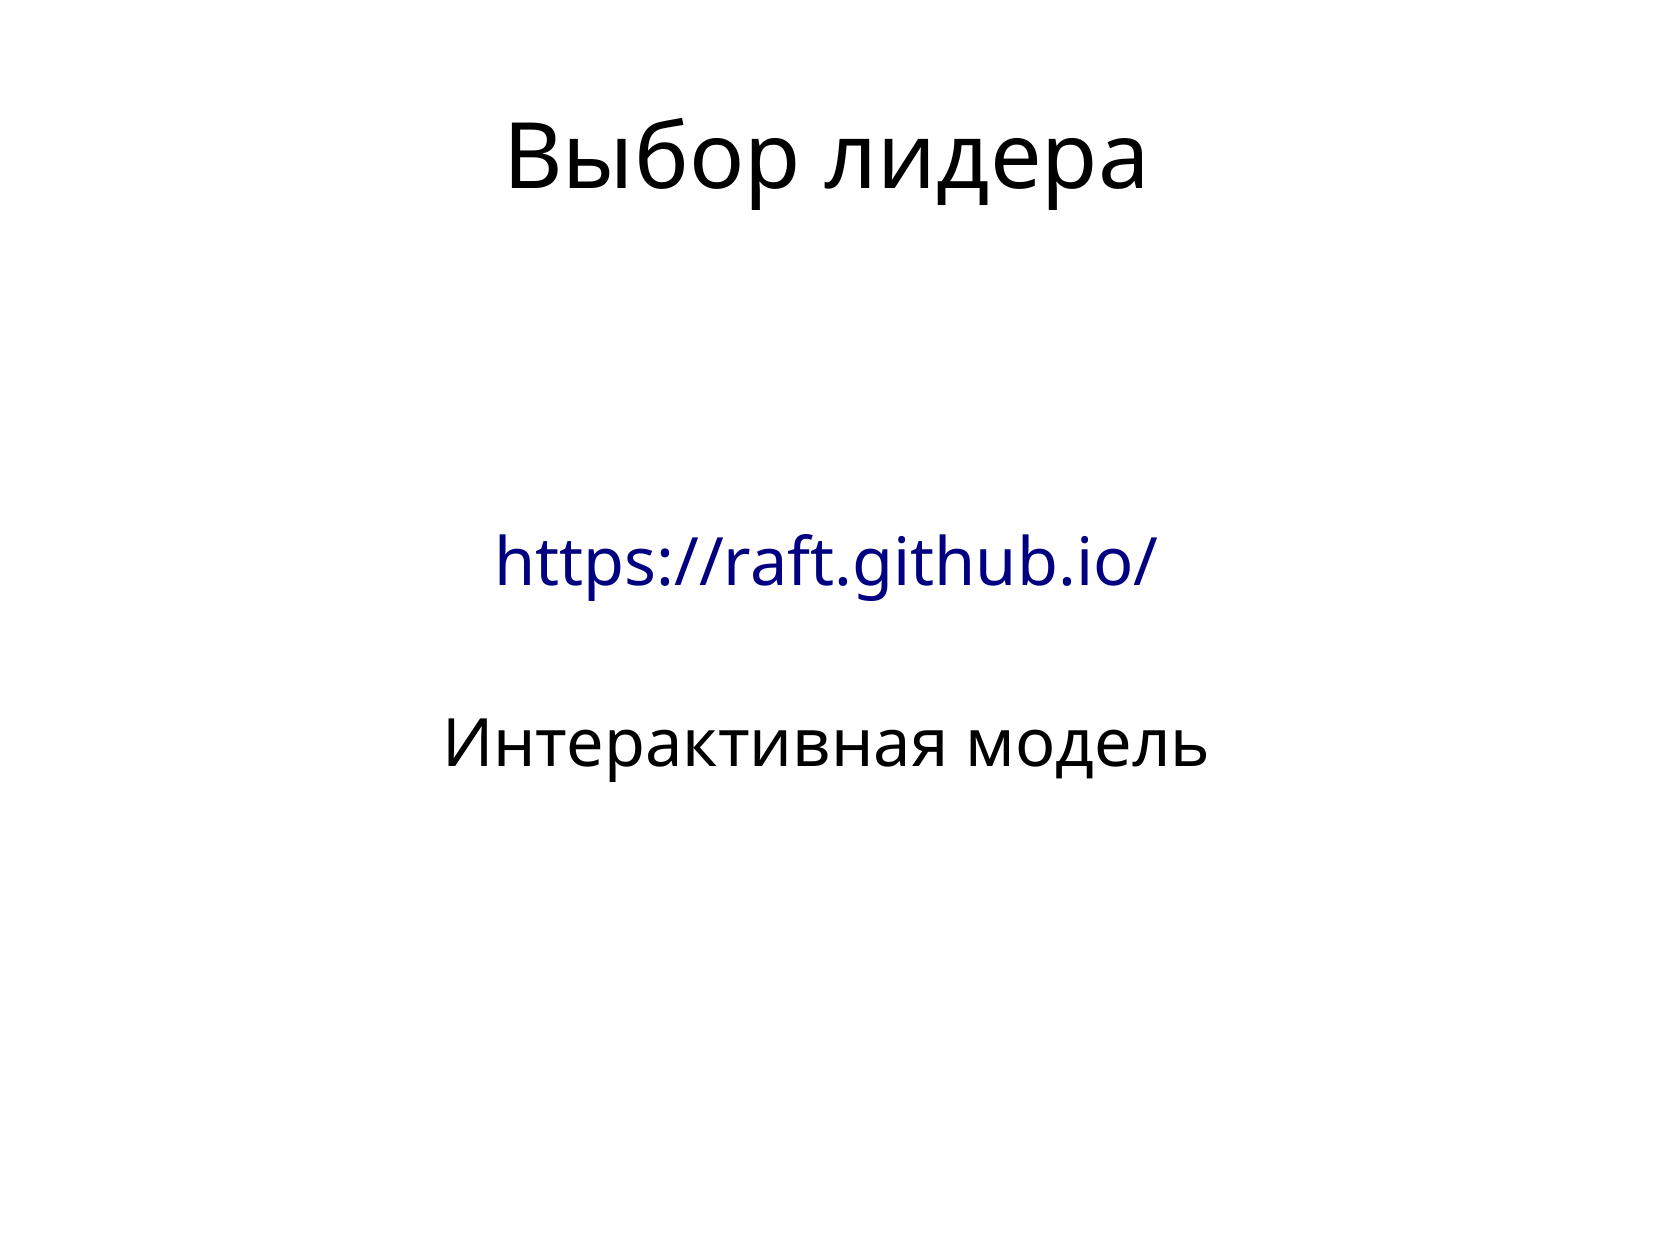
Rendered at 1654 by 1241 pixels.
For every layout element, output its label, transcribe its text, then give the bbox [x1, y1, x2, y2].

title Выбор лидера [82, 49, 1571, 257]
subtitle https://raft.github.io/ Интерактивная модель [82, 290, 1571, 1010]
